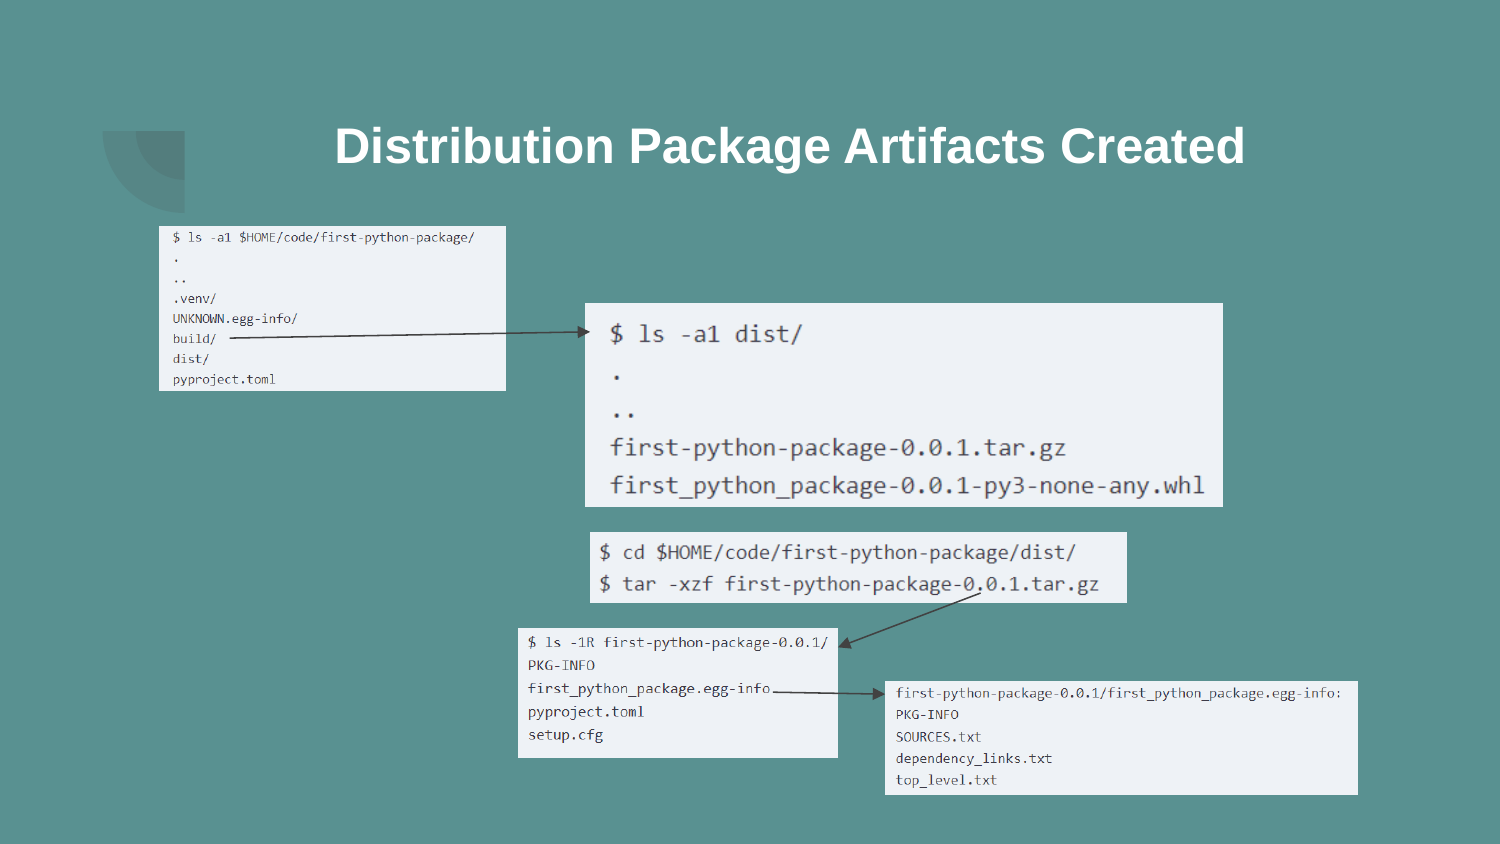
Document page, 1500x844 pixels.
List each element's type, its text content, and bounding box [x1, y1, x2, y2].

picture [518, 628, 838, 758]
picture [885, 681, 1358, 795]
picture [159, 226, 506, 391]
title Distribution Package Artifacts Created [213, 98, 1368, 263]
picture [590, 532, 1127, 603]
picture [585, 303, 1223, 507]
